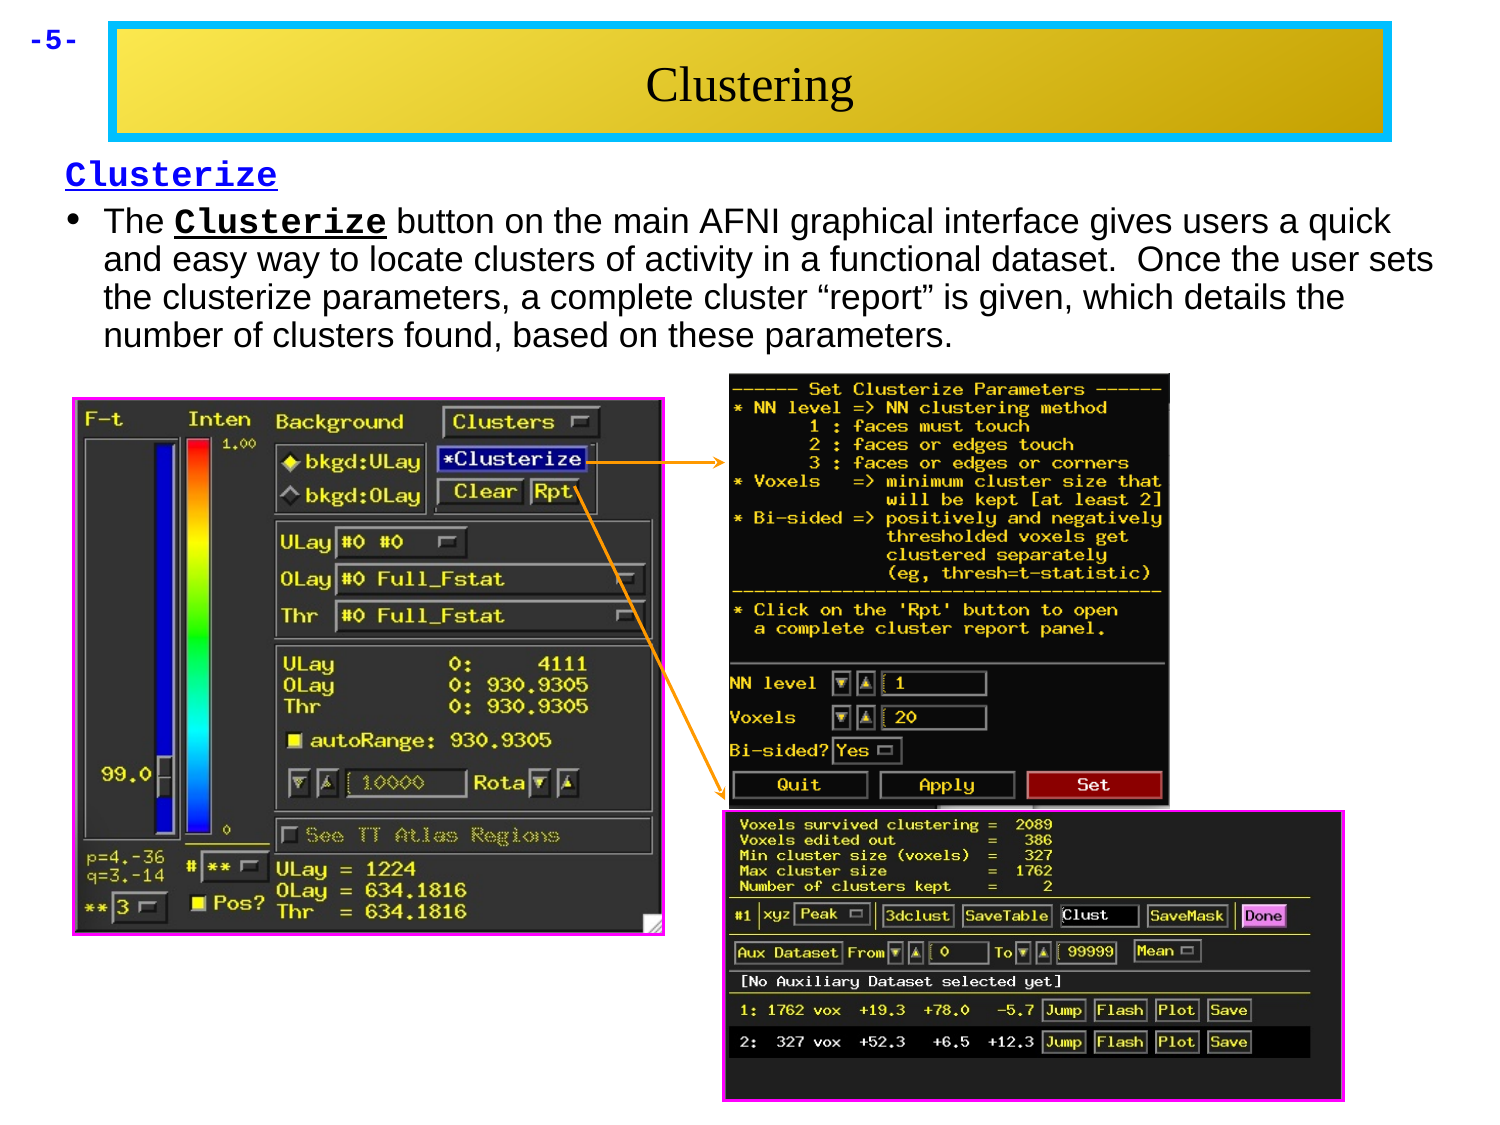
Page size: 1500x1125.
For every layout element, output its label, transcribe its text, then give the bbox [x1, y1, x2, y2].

picture [729, 373, 1170, 809]
list Clusterize The Clusterize button on the main AFNI graphical interface gives users a quick and easy way to locate clusters of activity in a functional dataset. Once the user sets the clusterize parameters, a complete cluster “report” is given, which details the number of clusters found, based on these parameters. [50, 147, 1450, 436]
title Clustering [112, 24, 1388, 138]
picture [75, 399, 663, 934]
picture [725, 812, 1342, 1100]
